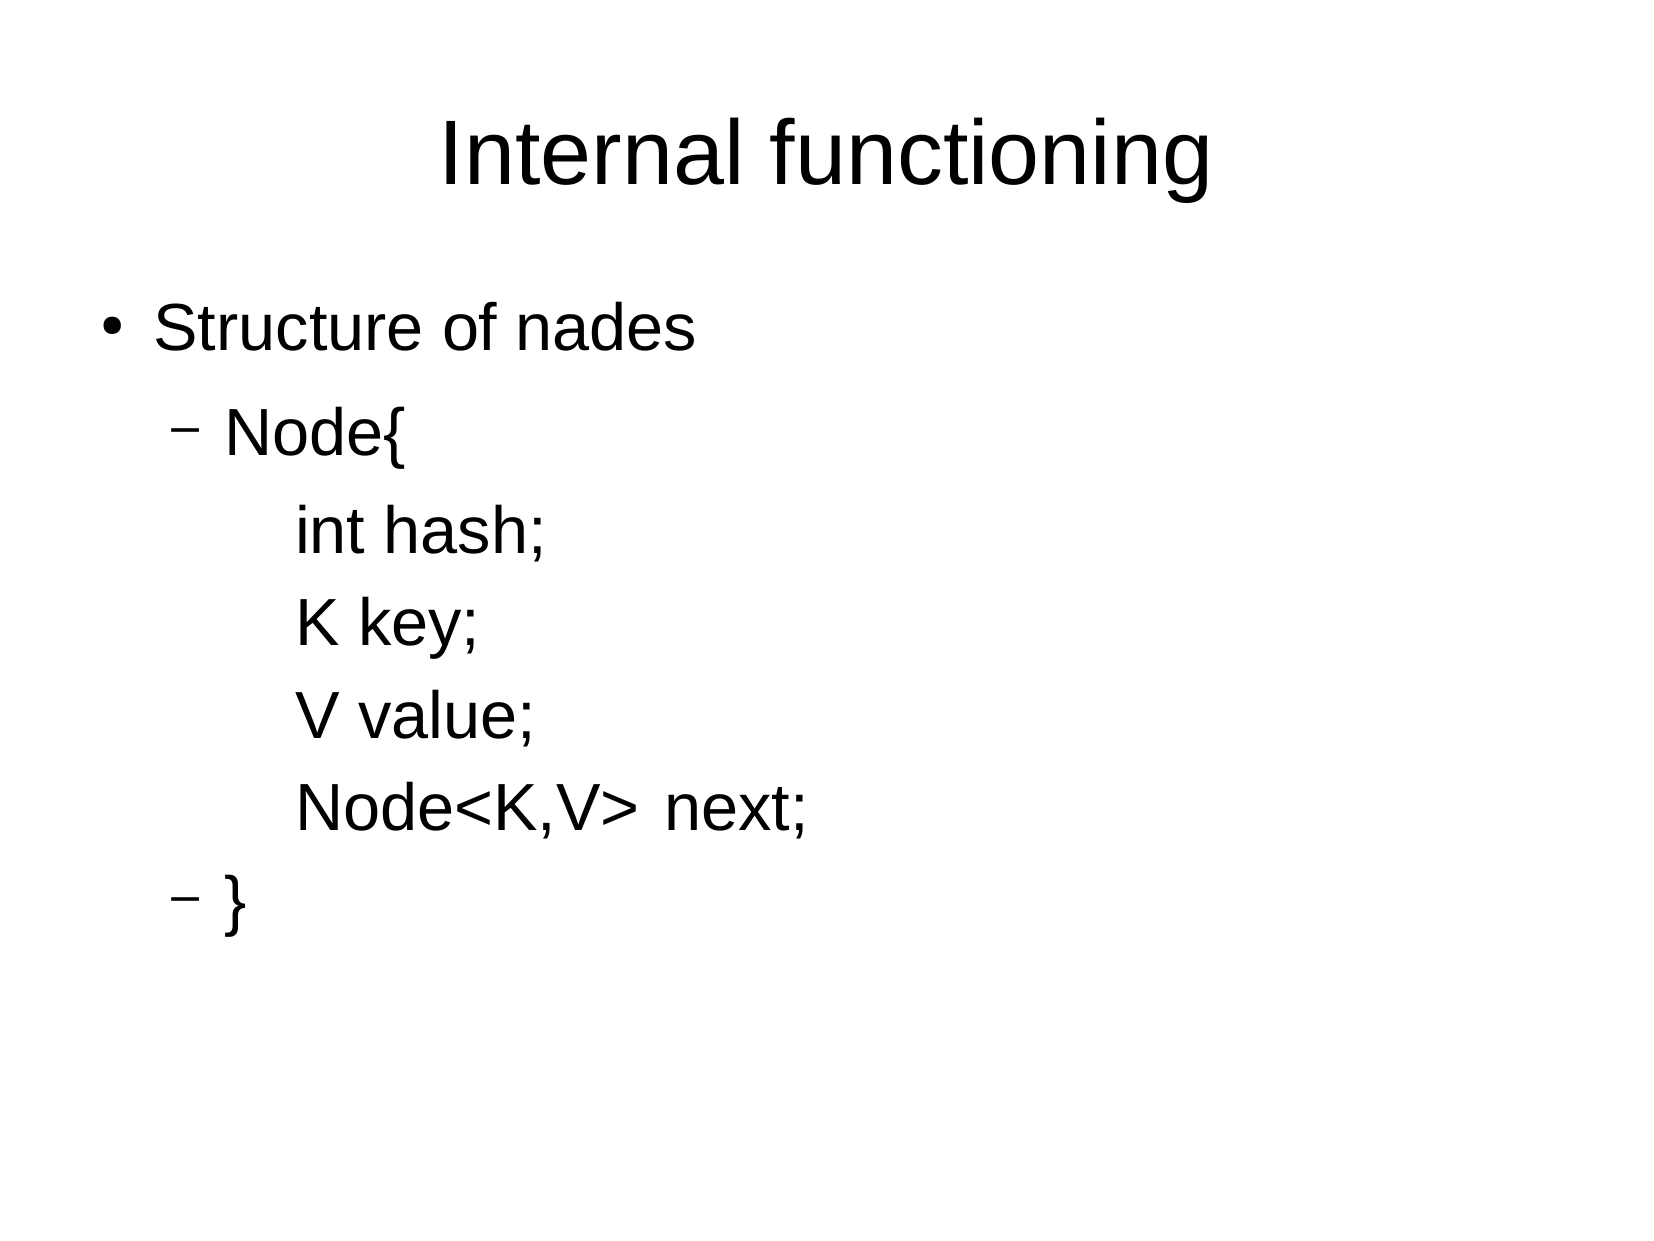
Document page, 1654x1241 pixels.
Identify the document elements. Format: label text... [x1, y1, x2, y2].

title Internal functioning [82, 49, 1571, 257]
list Structure of nades Node{ int hash; K key; V value; Node<K,V> next; } [82, 290, 1571, 1010]
